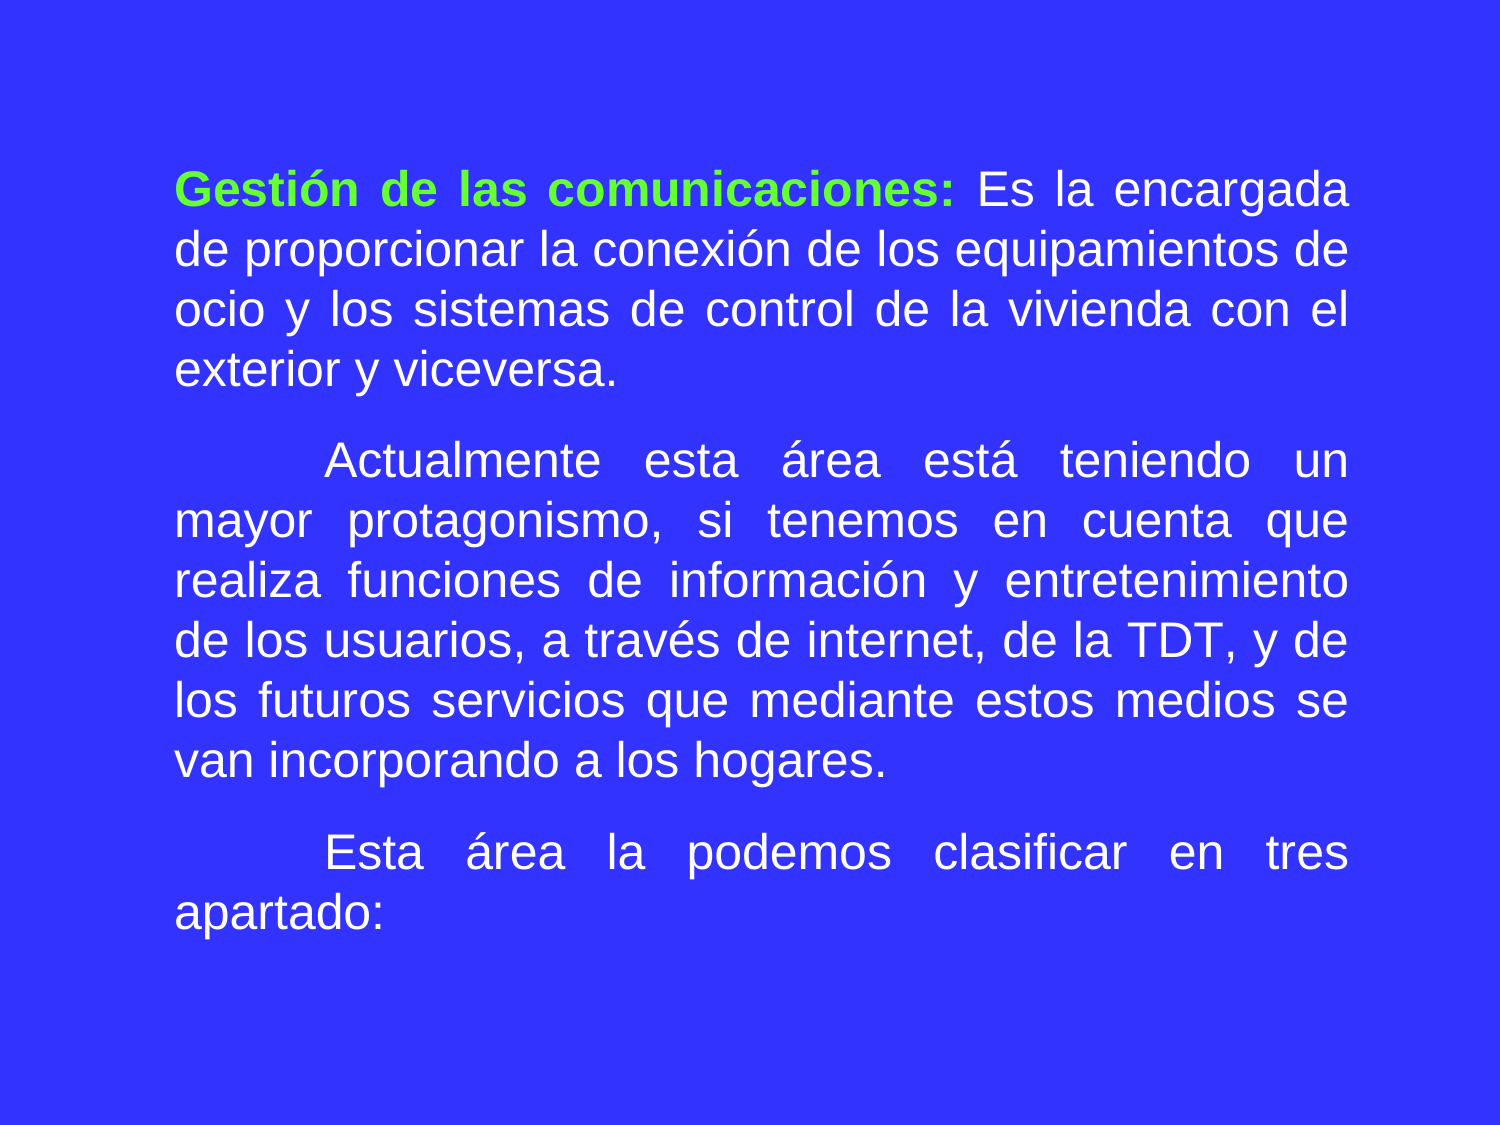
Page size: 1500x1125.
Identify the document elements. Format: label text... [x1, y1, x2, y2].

text_box Gestión de las comunicaciones: Es la encargada de proporcionar la conexión de los equipamientos de ocio y los sistemas de control de la vivienda con el exterior y viceversa. Actualmente esta área está teniendo un mayor protagonismo, si tenemos en cuenta que realiza funciones de información y entretenimiento de los usuarios, a través de internet, de la TDT, y de los futuros servicios que mediante estos medios se van incorporando a los hogares. Esta área la podemos clasificar en tres apartado: [159, 148, 1365, 1039]
